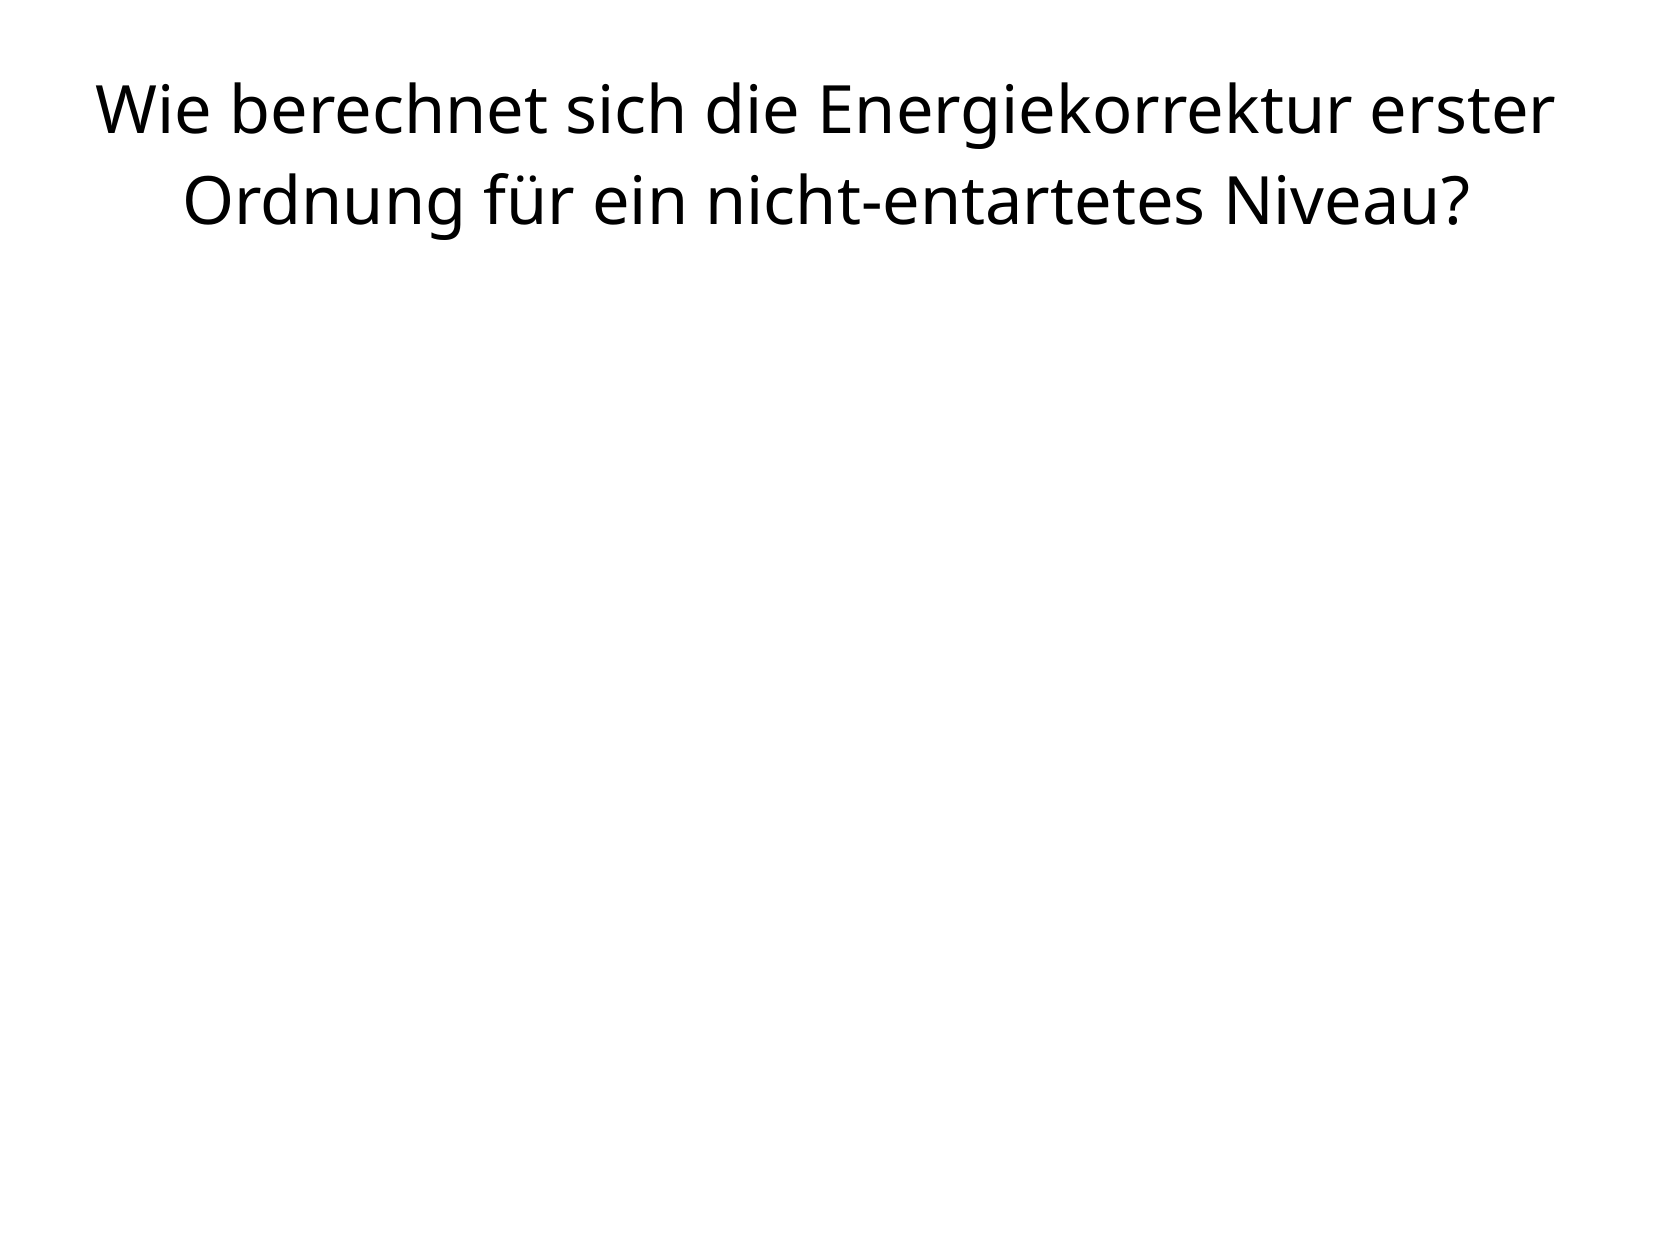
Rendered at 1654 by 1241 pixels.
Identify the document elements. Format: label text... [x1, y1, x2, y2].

title Wie berechnet sich die Energiekorrektur erster Ordnung für ein nicht-entartetes Niveau? [82, 49, 1571, 257]
